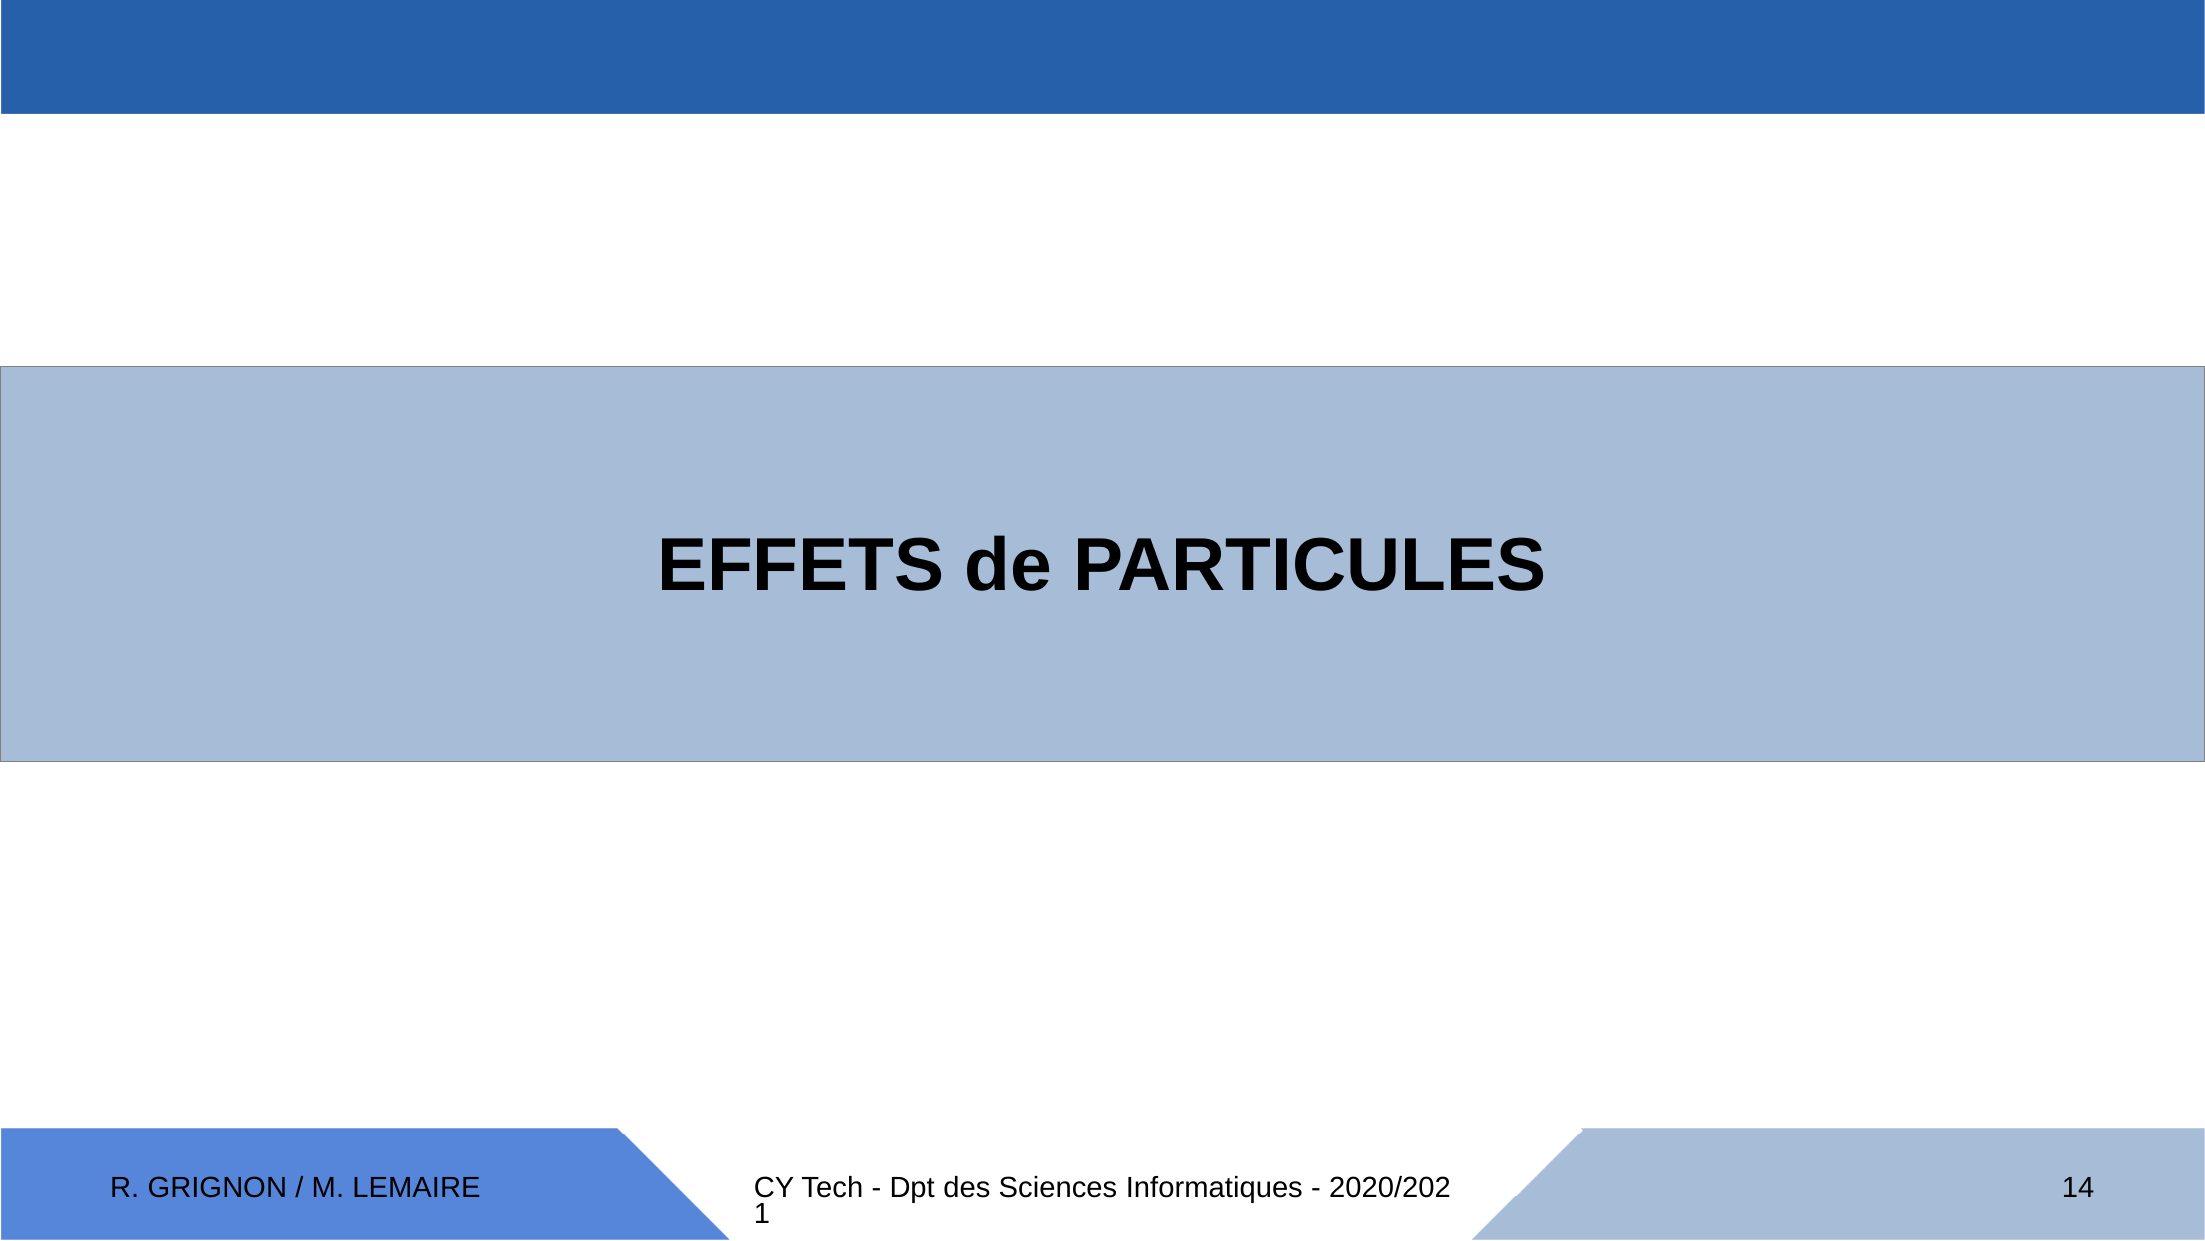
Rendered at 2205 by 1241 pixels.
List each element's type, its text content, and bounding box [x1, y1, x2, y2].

picture [0, 0, 2205, 366]
text_box EFFETS de PARTICULES [0, 366, 2205, 762]
picture [0, 762, 2205, 1241]
